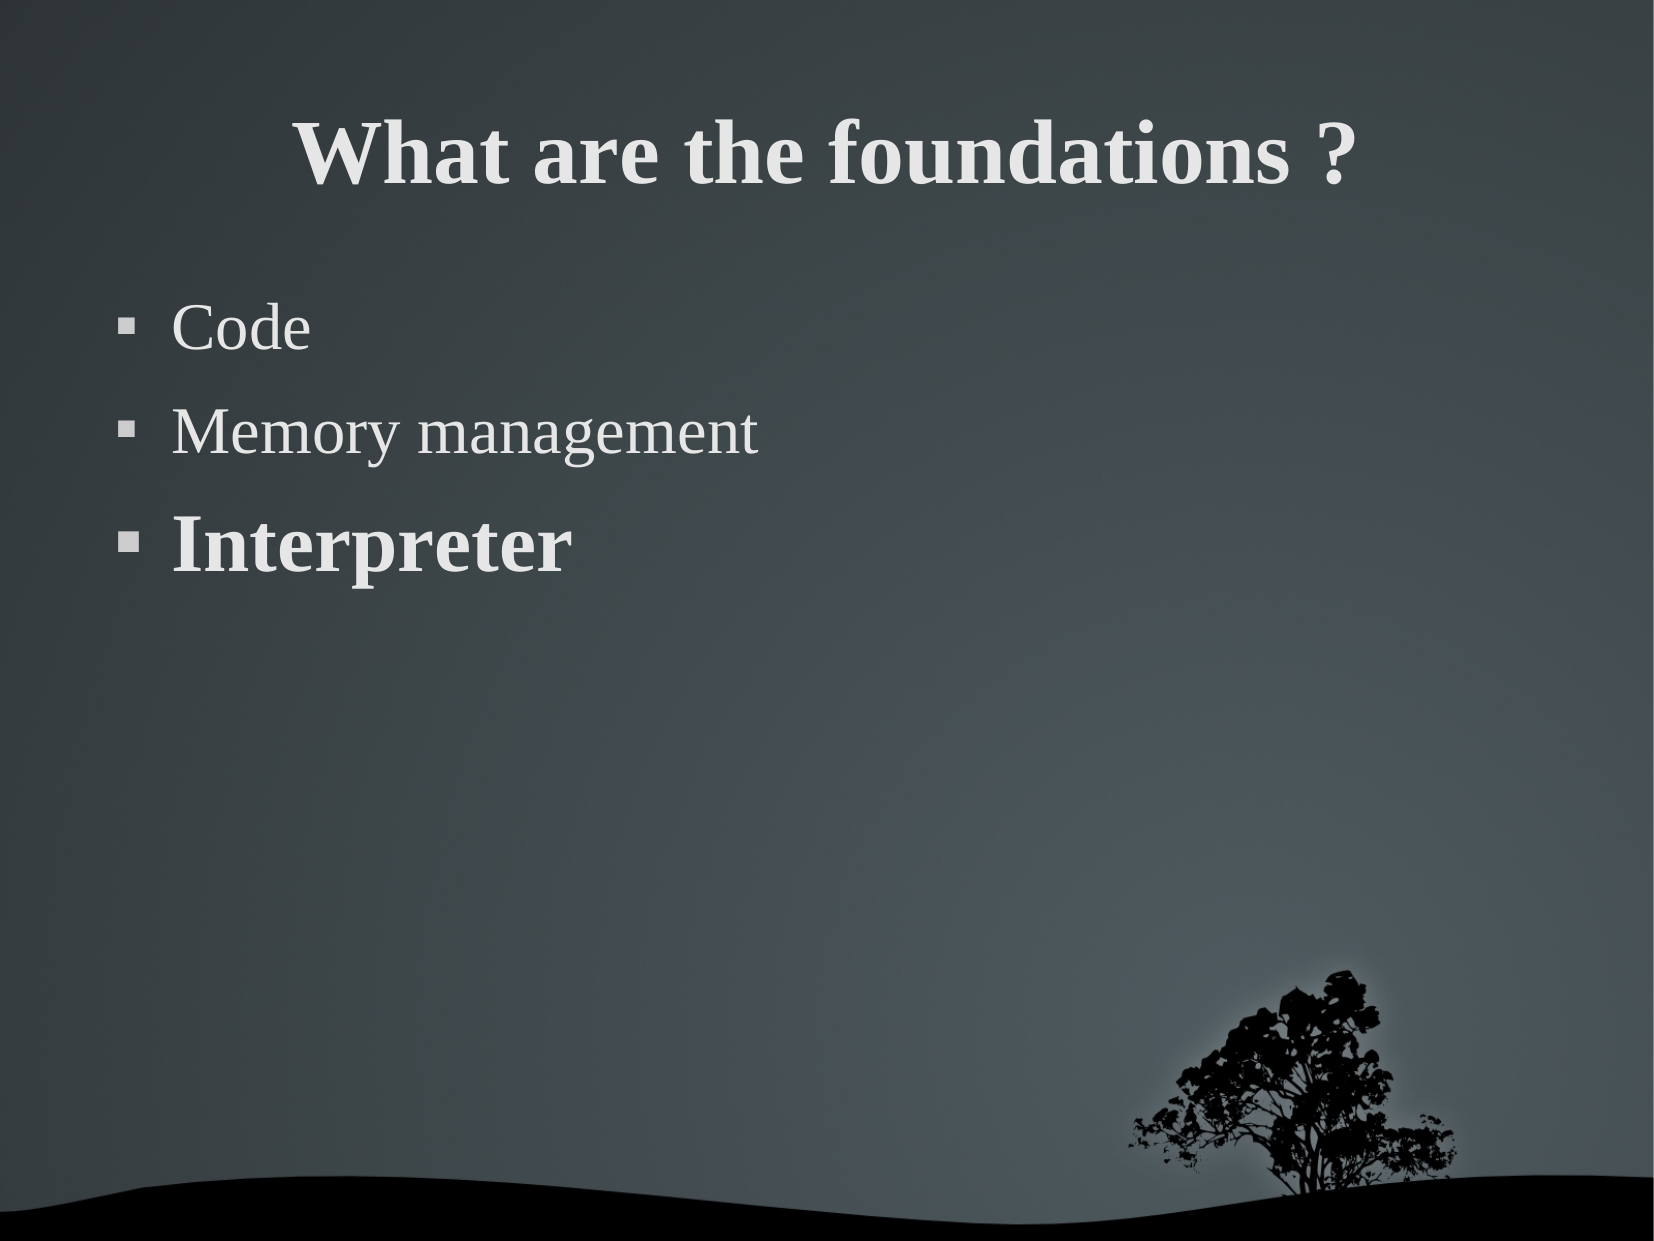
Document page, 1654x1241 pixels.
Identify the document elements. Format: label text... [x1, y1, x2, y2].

title What are the foundations ? [82, 56, 1571, 250]
picture [0, 0, 1654, 1241]
list Code Memory management Interpreter [82, 290, 1571, 1094]
